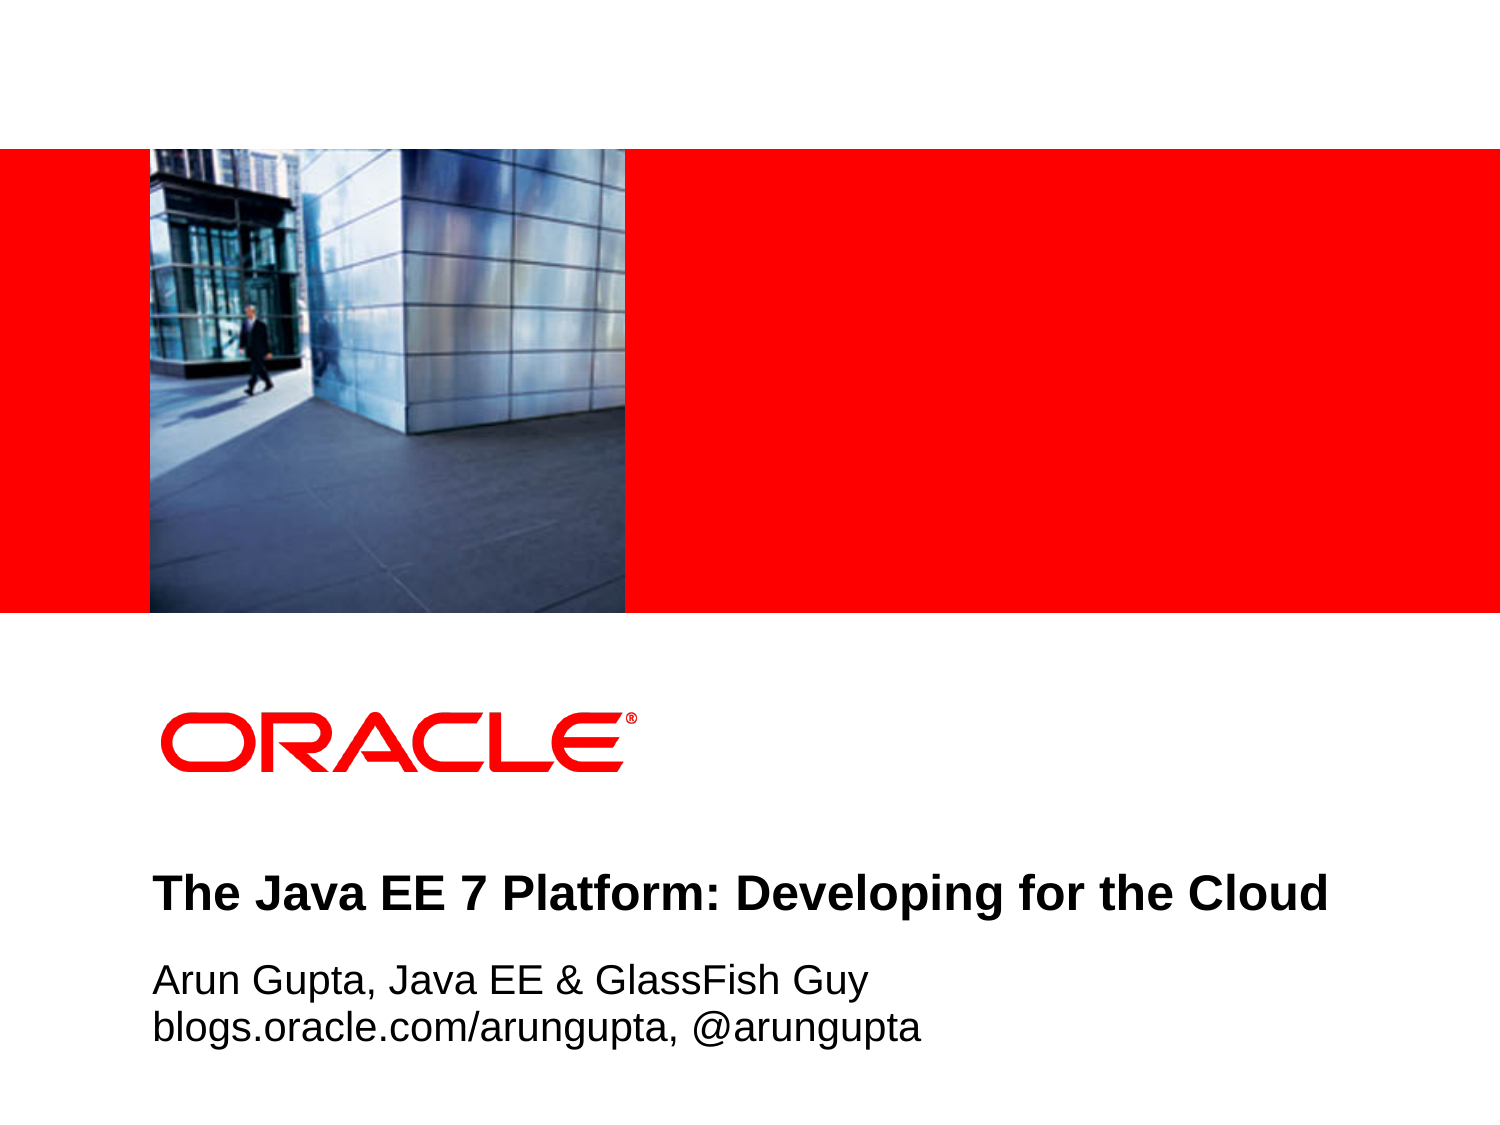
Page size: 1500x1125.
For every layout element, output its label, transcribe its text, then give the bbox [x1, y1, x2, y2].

subtitle Arun Gupta, Java EE & GlassFish Guy blogs.oracle.com/arungupta, @arungupta [137, 949, 1188, 1075]
title The Java EE 7 Platform: Developing for the Cloud [137, 787, 1500, 929]
picture [161, 712, 637, 772]
picture [0, 149, 1500, 613]
